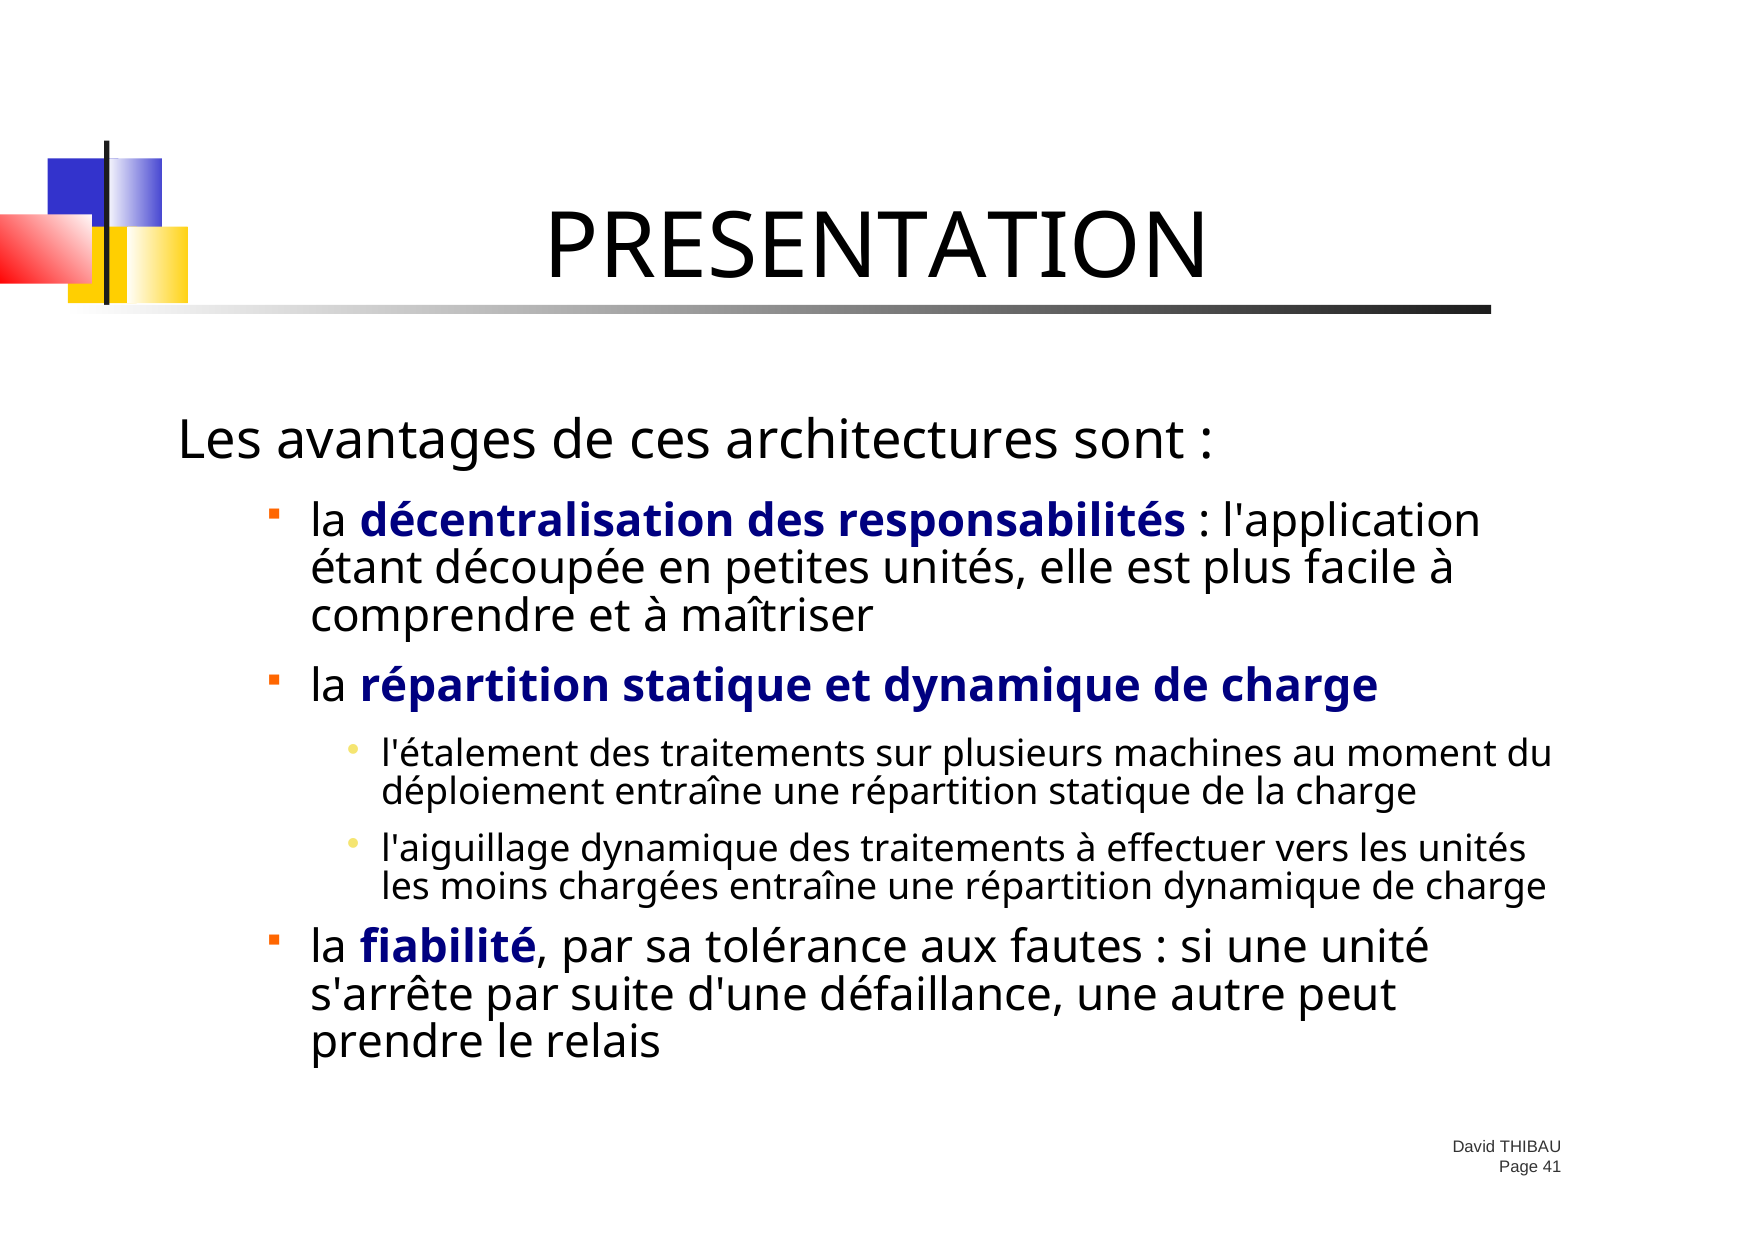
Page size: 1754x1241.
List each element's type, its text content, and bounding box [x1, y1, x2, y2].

list Les avantages de ces architectures sont : la décentralisation des responsabilités : l'application étant découpée en petites unités, elle est plus facile à comprendre et à maîtriser la répartition statique et dynamique de charge l'étalement des traitements sur plusieurs machines au moment du déploiement entraîne une répartition statique de la charge l'aiguillage dynamique des traitements à effectuer vers les unités les moins chargées entraîne une répartition dynamique de charge la fiabilité, par sa tolérance aux fautes : si une unité s'arrête par suite d'une défaillance, une autre peut prendre le relais [173, 413, 1571, 1171]
title PRESENTATION [179, 190, 1577, 301]
